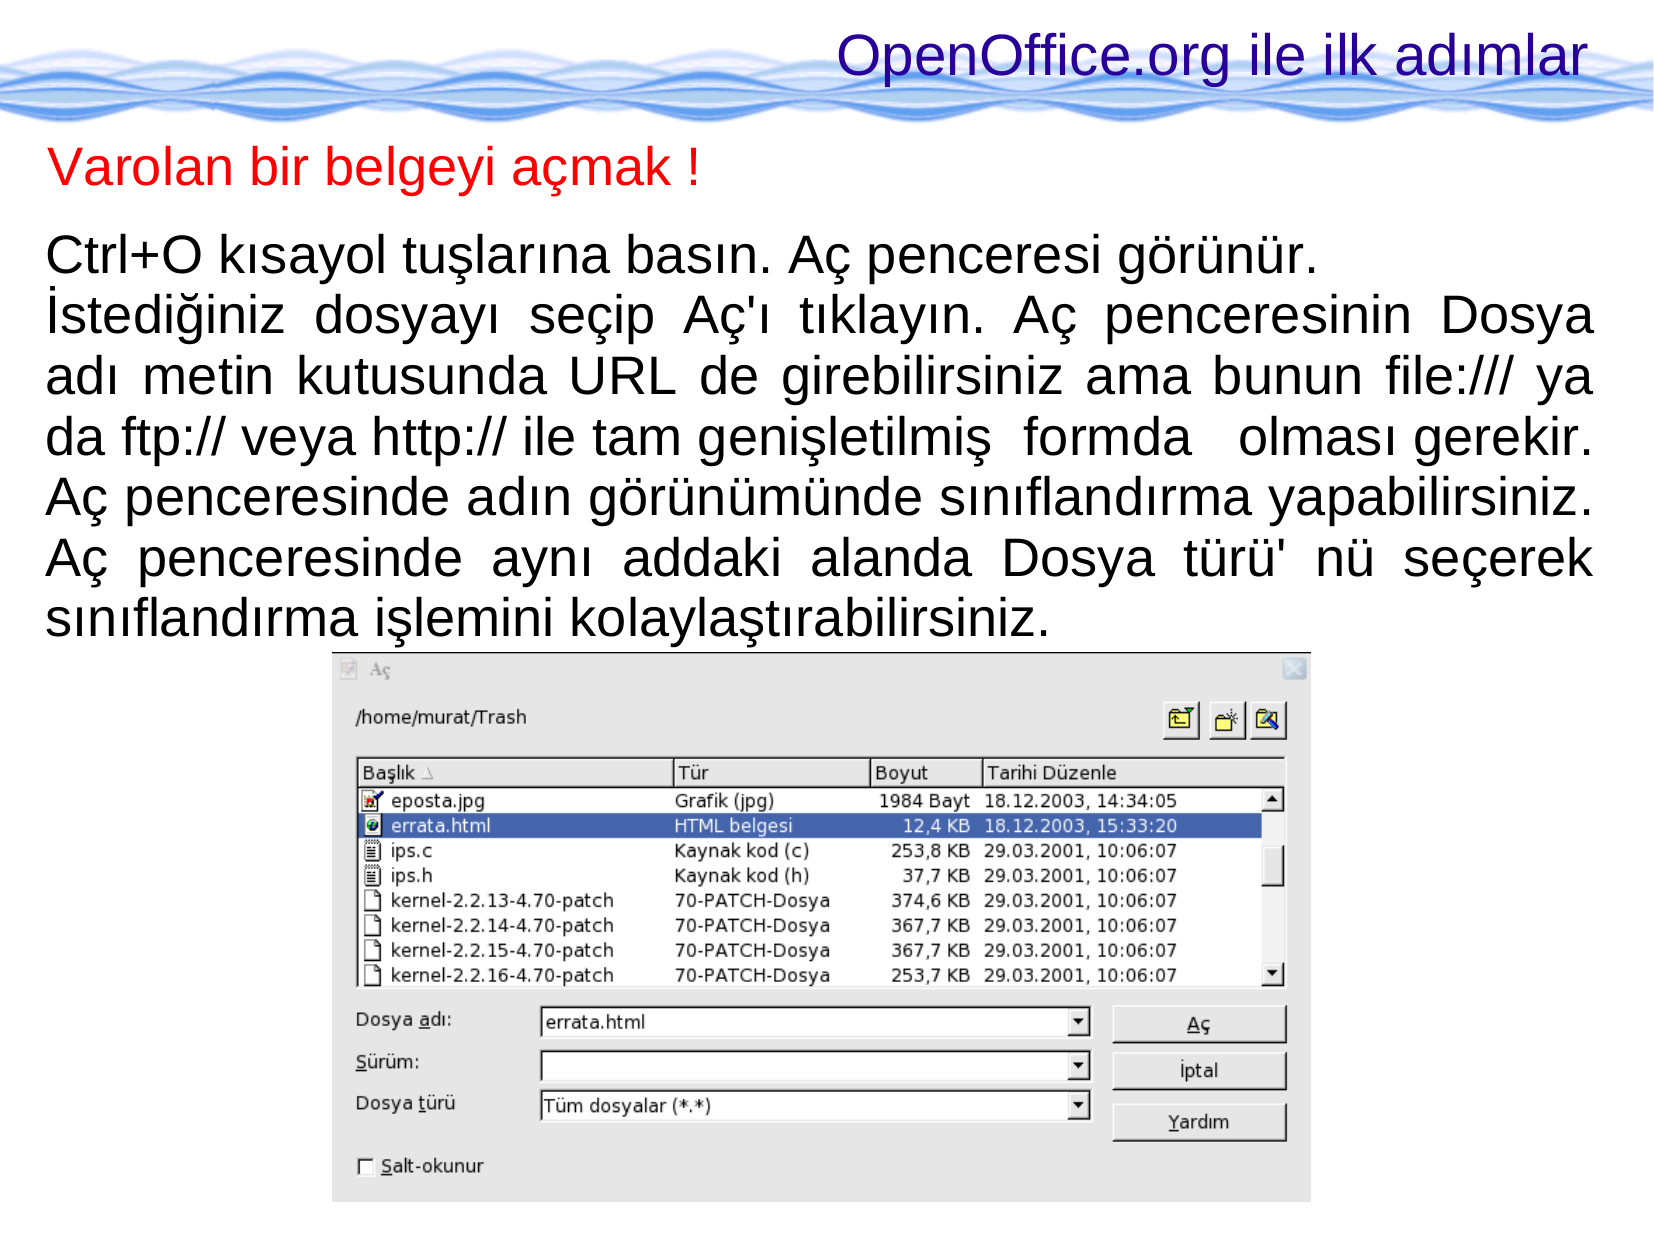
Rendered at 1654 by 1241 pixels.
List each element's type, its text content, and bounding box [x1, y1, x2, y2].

text_box Varolan bir belgeyi açmak ! [33, 129, 798, 206]
text_box OpenOffice.org ile ilk adımlar [587, 15, 1654, 96]
text_box Ctrl+O kısayol tuşlarına basın. Aç penceresi görünür. İstediğiniz dosyayı seçip Aç'ı tıklayın. Aç penceresinin Dosya adı metin kutusunda URL de girebilirsiniz ama bunun file:/// ya da ftp:// veya http:// ile tam genişletilmiş formda olması gerekir. Aç penceresinde adın görünümünde sınıflandırma yapabilirsiniz. Aç penceresinde aynı addaki alanda Dosya türü' nü seçerek sınıflandırma işlemini kolaylaştırabilirsiniz. [30, 216, 1612, 724]
picture [332, 724, 1311, 1202]
picture [0, 41, 1654, 129]
